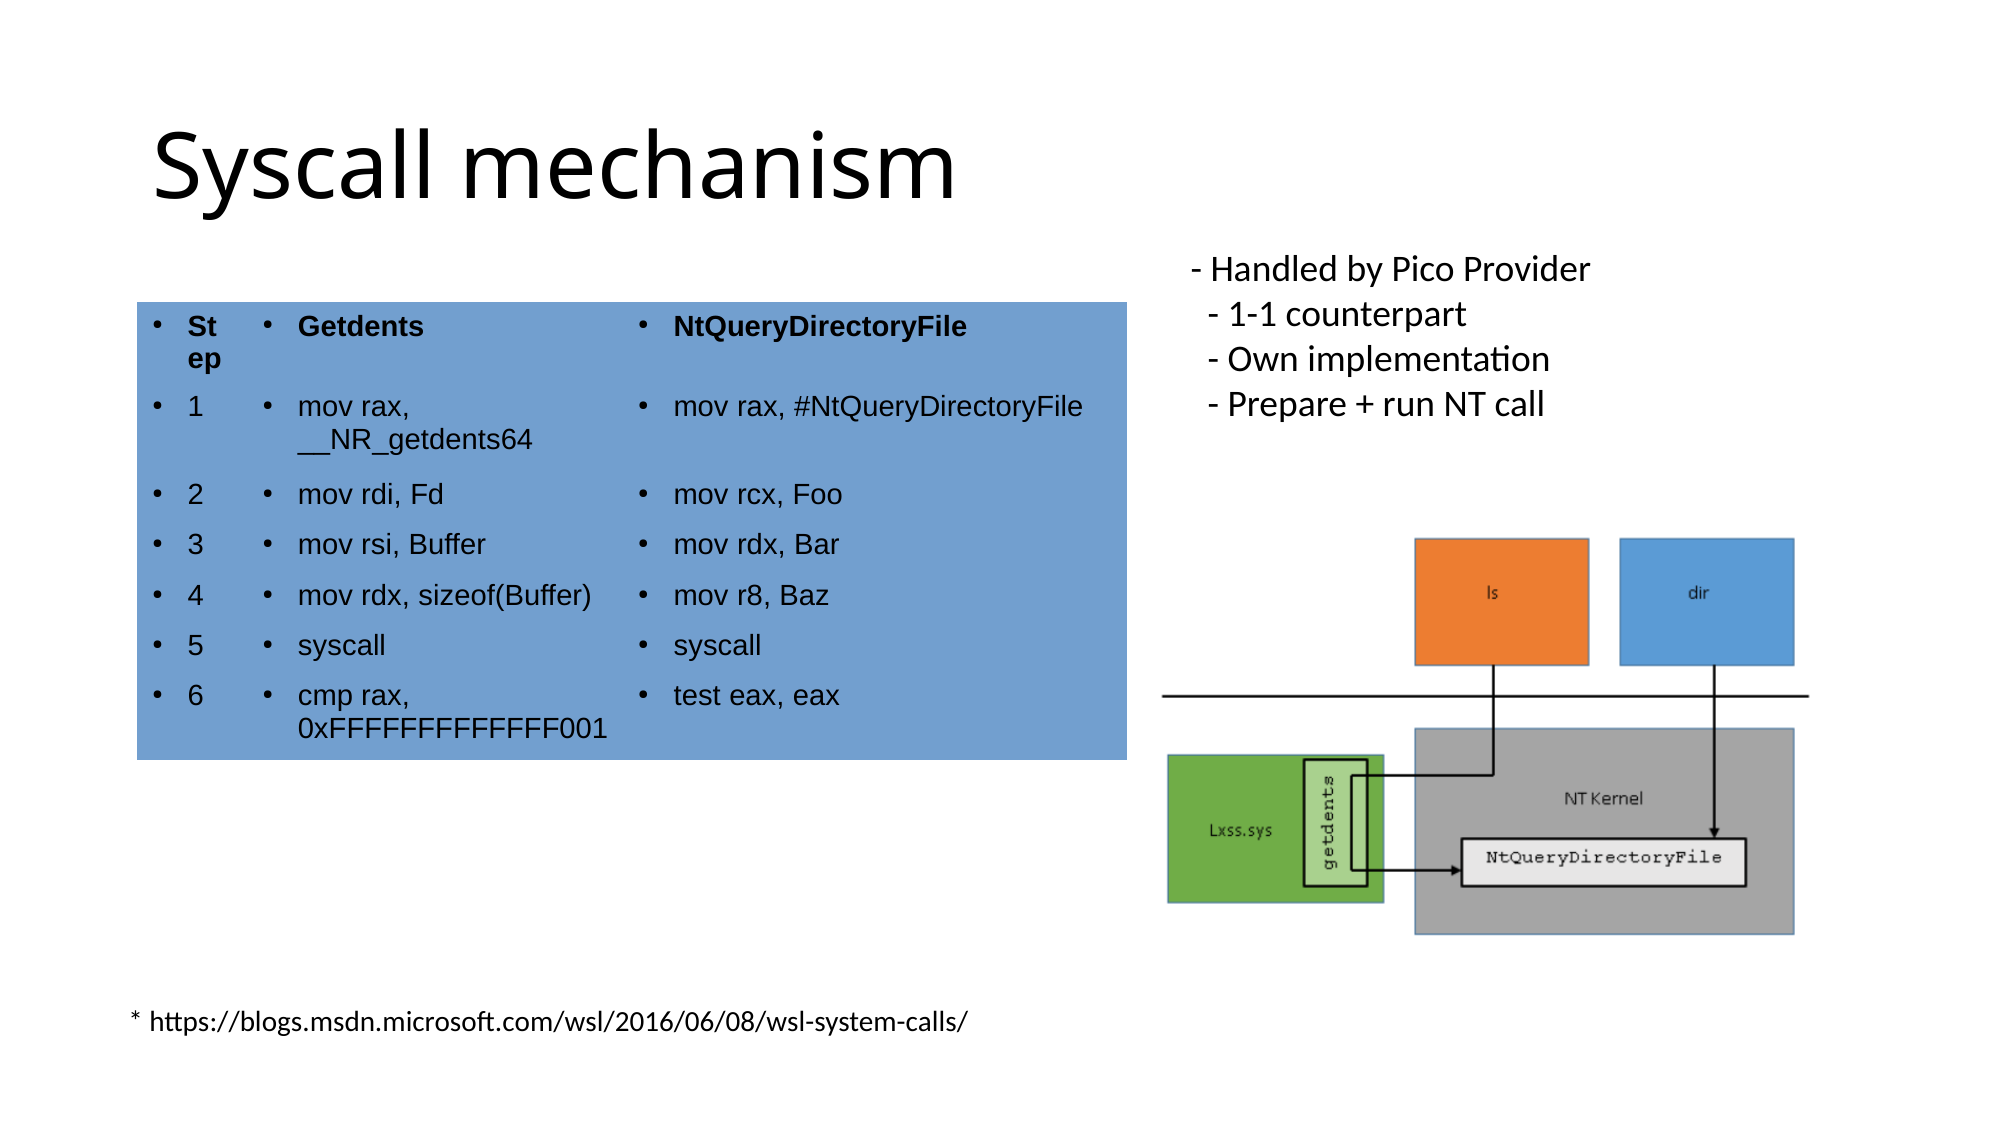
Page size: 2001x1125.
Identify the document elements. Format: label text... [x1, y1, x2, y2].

table_cell mov r8, Baz [623, 571, 1127, 622]
table_cell mov rax, #NtQueryDirectoryFile [623, 383, 1127, 471]
table_cell mov rax, __NR_getdents64 [248, 383, 623, 471]
table_cell mov rsi, Buffer [248, 521, 623, 571]
text_box - Handled by Pico Provider - 1-1 counterpart - Own implementation - Prepare + run NT call [1175, 236, 1612, 434]
table_cell 6 [137, 672, 248, 760]
table_cell mov rdx, Bar [623, 521, 1127, 571]
table_cell 5 [137, 622, 248, 672]
table_cell mov rcx, Foo [623, 471, 1127, 521]
table_cell 4 [137, 571, 248, 622]
title Syscall mechanism [137, 59, 1863, 278]
table_header Step [137, 302, 248, 383]
table_cell 2 [137, 471, 248, 521]
text_box * https://blogs.msdn.microsoft.com/wsl/2016/06/08/wsl-system-calls/ [113, 995, 1514, 1045]
table_header Getdents [248, 302, 623, 383]
table_cell mov rdx, sizeof(Buffer) [248, 571, 623, 622]
table_cell mov rdi, Fd [248, 471, 623, 521]
table_header NtQueryDirectoryFile [623, 302, 1127, 383]
table_cell test eax, eax [623, 672, 1127, 760]
table_cell 1 [137, 383, 248, 471]
table_cell cmp rax, 0xFFFFFFFFFFFFF001 [248, 672, 623, 760]
table_cell syscall [248, 622, 623, 672]
picture [1149, 506, 1820, 969]
table_cell syscall [623, 622, 1127, 672]
table_cell 3 [137, 521, 248, 571]
